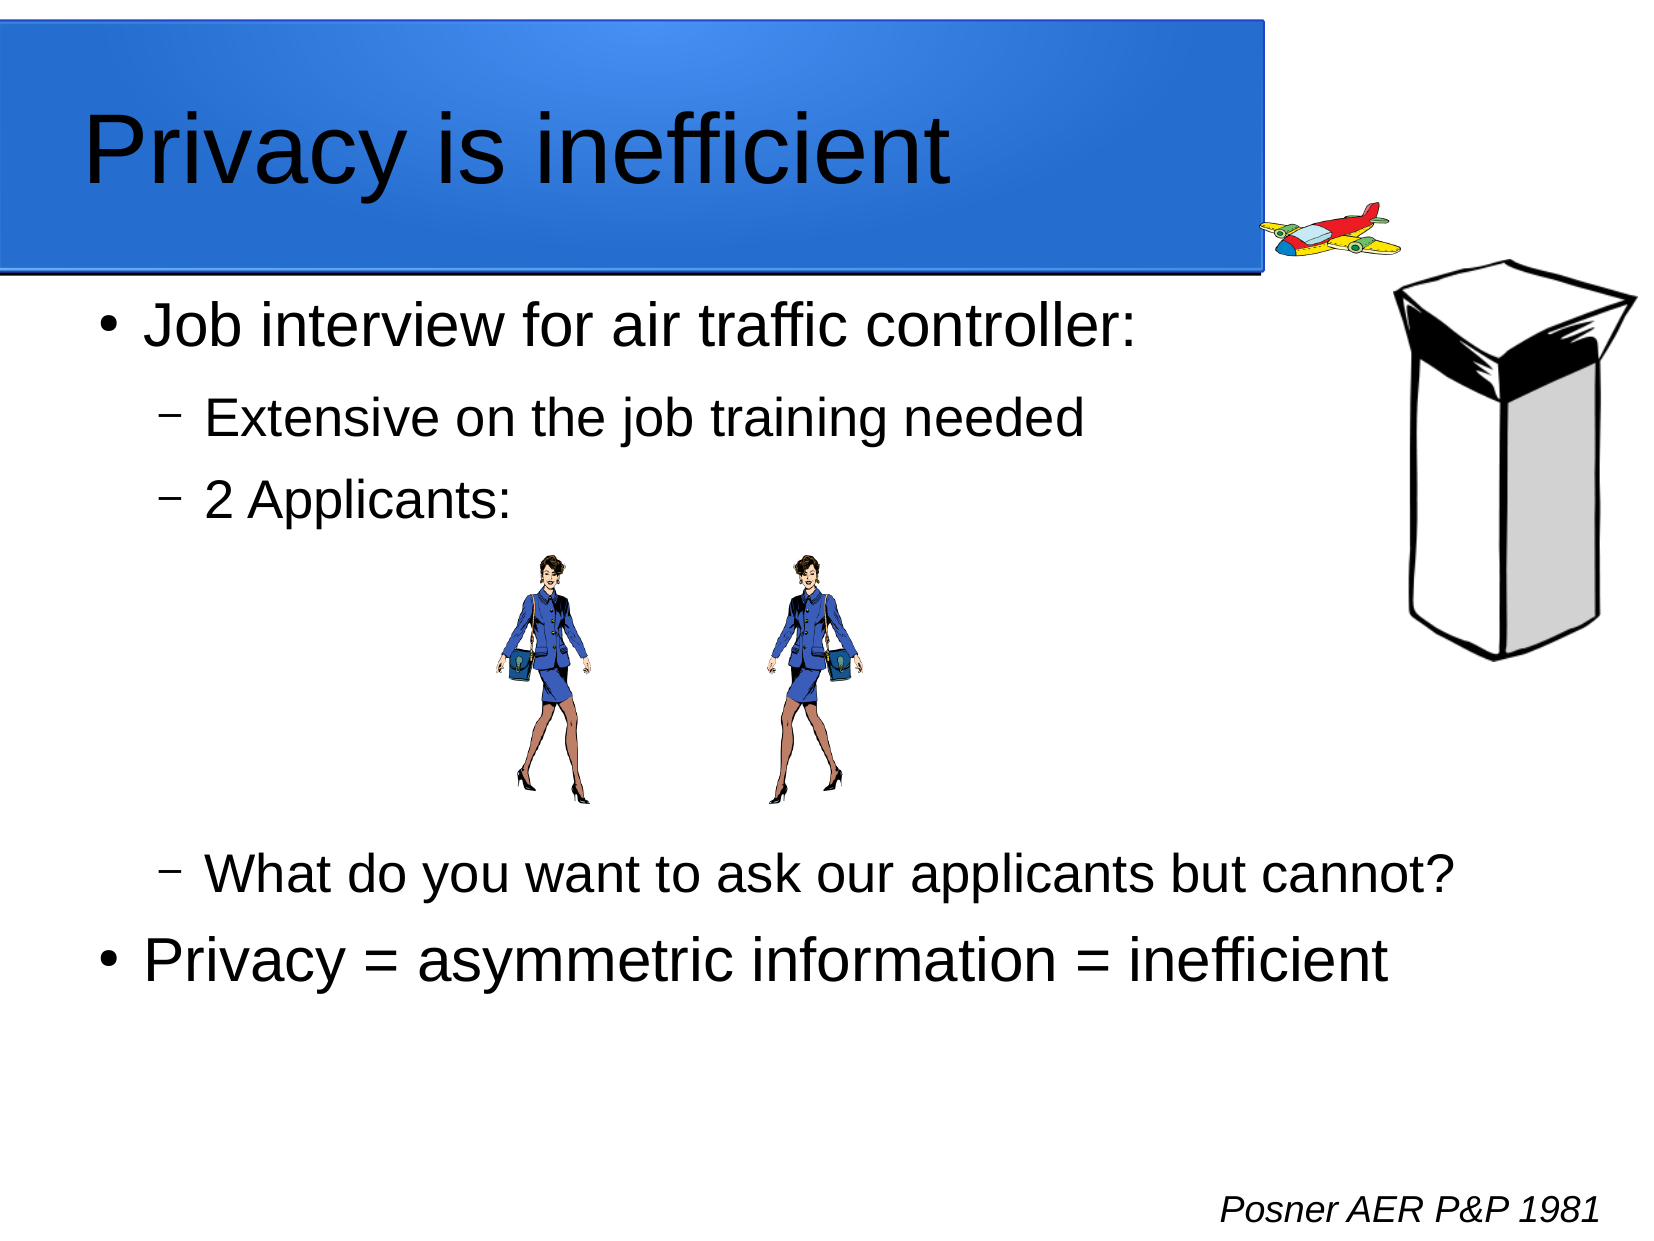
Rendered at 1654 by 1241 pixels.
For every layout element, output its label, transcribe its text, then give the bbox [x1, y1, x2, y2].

title Privacy is inefficient [82, 47, 1235, 252]
picture [1250, 177, 1638, 662]
picture [496, 555, 591, 804]
text_box Posner AER P&P 1981 [1204, 1181, 1630, 1238]
list Job interview for air traffic controller: Extensive on the job training needed 2 Applicants: What do you want to ask our applicants but cannot? Privacy = asymmetric information = inefficient [82, 290, 1571, 1010]
picture [767, 555, 863, 804]
